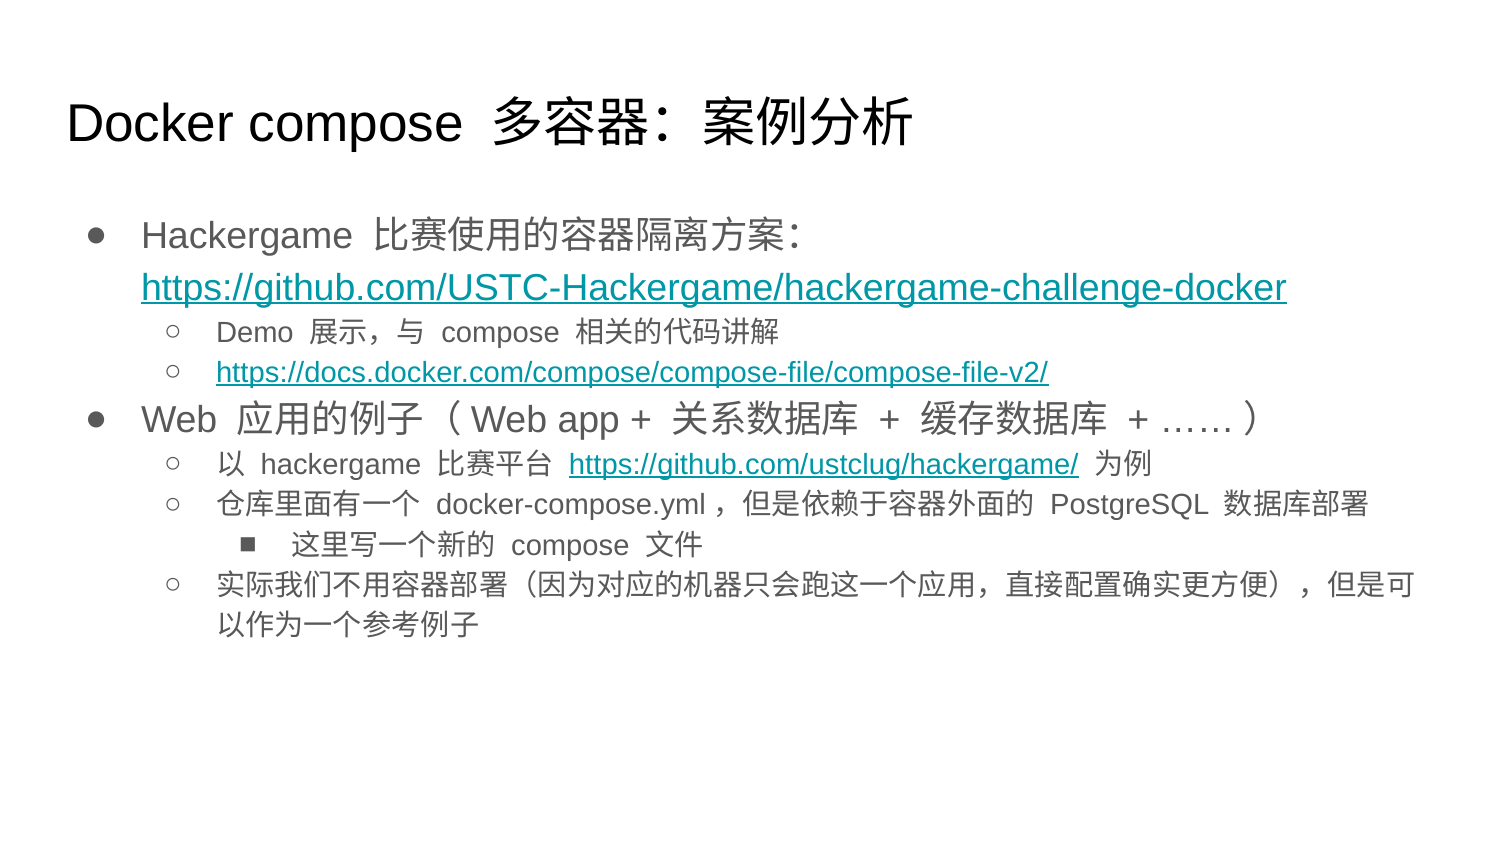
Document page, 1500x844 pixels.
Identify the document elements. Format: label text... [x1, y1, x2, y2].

list Hackergame 比赛使用的容器隔离方案：https://github.com/USTC-Hackergame/hackergame-challenge-docker Demo 展示，与 compose 相关的代码讲解 https://docs.docker.com/compose/compose-file/compose-file-v2/ Web 应用的例子（Web app + 关系数据库 + 缓存数据库 + ……） 以 hackergame 比赛平台 https://github.com/ustclug/hackergame/ 为例 仓库里面有一个 docker-compose.yml，但是依赖于容器外面的 PostgreSQL 数据库部署 这里写一个新的 compose 文件 实际我们不用容器部署（因为对应的机器只会跑这一个应用，直接配置确实更方便），但是可以作为一个参考例子 [51, 189, 1449, 750]
title Docker compose 多容器：案例分析 [51, 72, 1449, 167]
